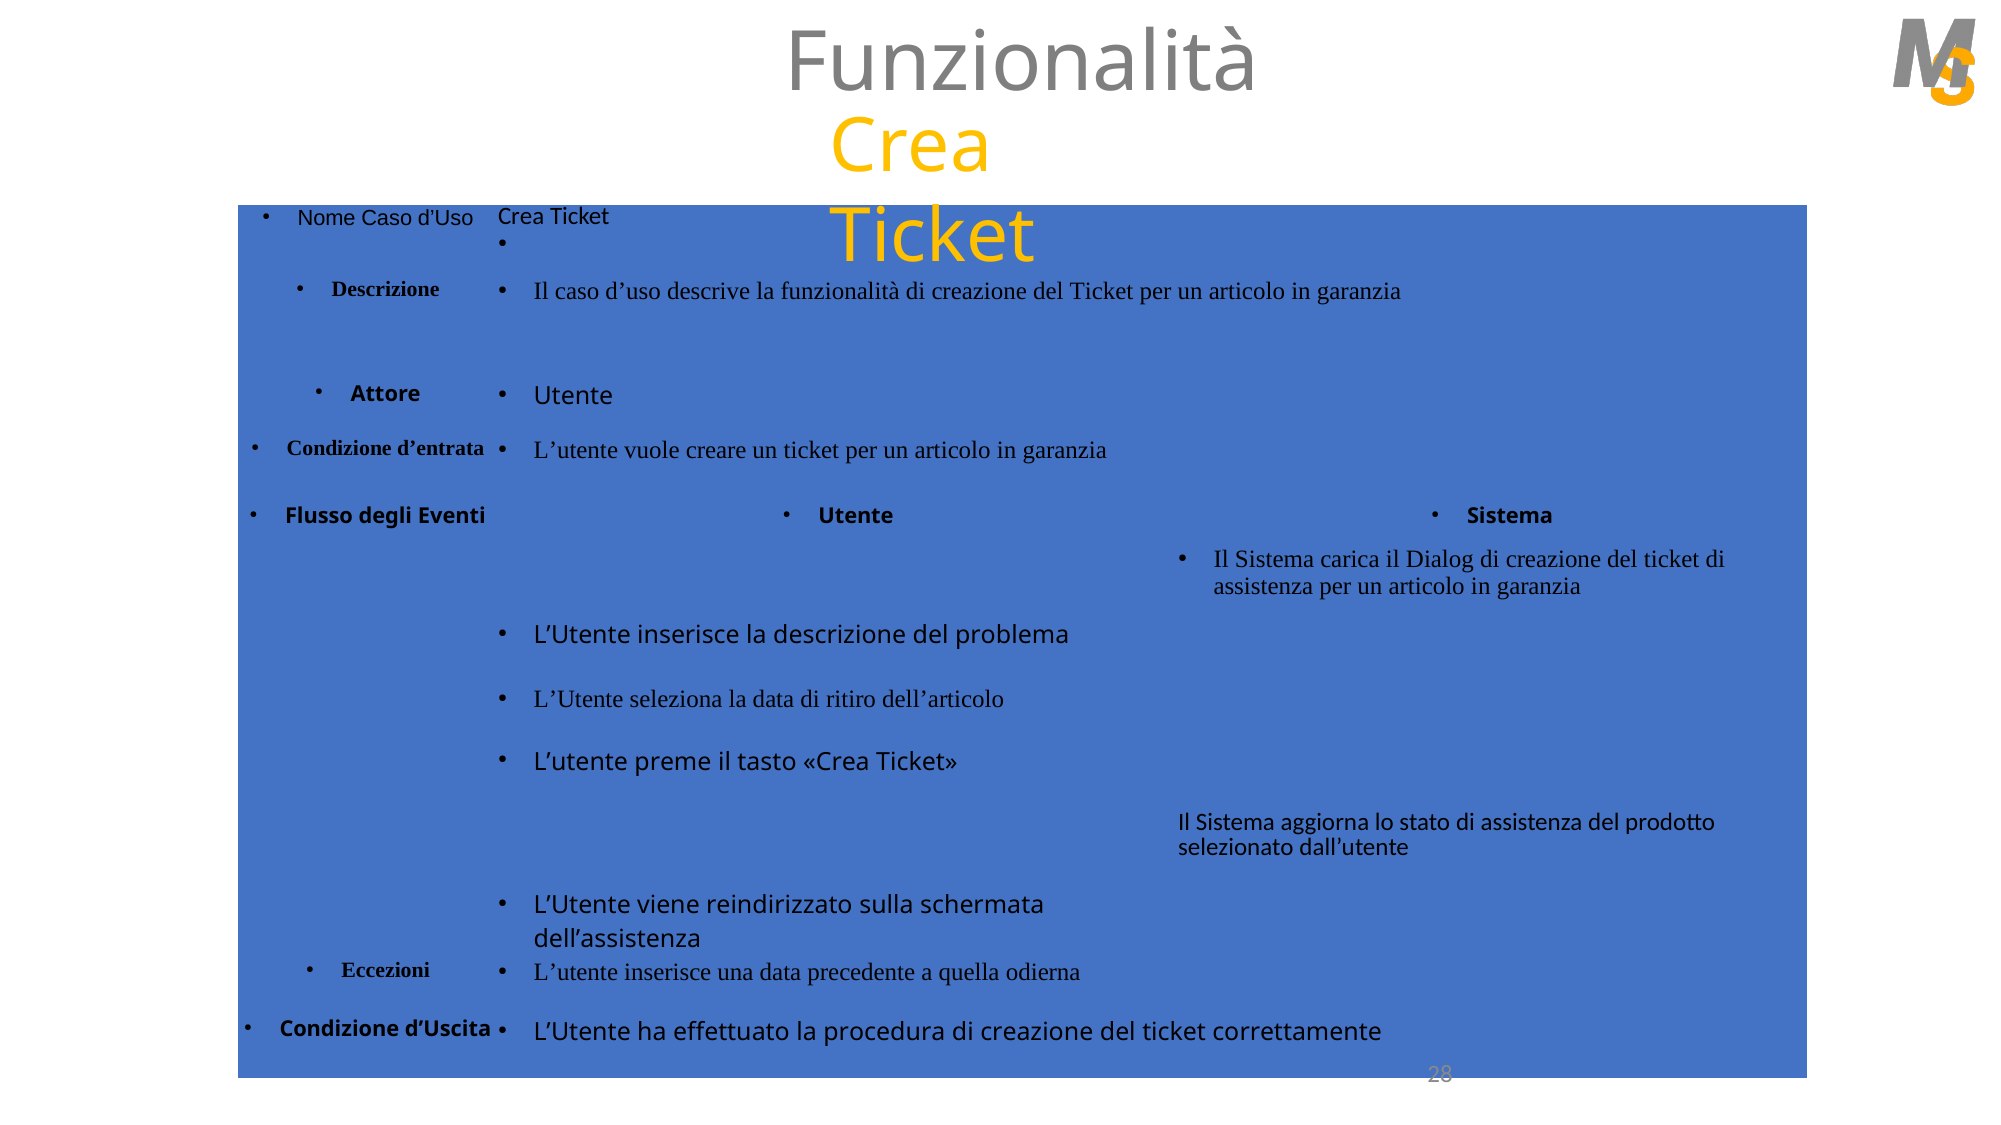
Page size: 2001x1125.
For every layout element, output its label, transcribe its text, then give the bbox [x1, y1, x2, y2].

table_cell L’Utente inserisce la descrizione del problema [498, 617, 1178, 685]
table_cell Condizione d’entrata [238, 436, 498, 501]
table_cell [1178, 685, 1807, 743]
table_cell [1178, 617, 1807, 685]
text_box Funzionalità [759, 0, 1285, 117]
table_cell L’Utente seleziona la data di ritiro dell’articolo [498, 685, 1178, 743]
table_header Crea Ticket [498, 205, 1807, 277]
table_cell [1178, 886, 1807, 958]
table_cell Flusso degli Eventi [238, 501, 498, 617]
table_cell [498, 545, 1178, 617]
table_cell [238, 743, 498, 812]
table_cell Utente [498, 501, 1178, 545]
table_cell [238, 886, 498, 958]
table_cell Descrizione [238, 277, 498, 378]
table_cell Eccezioni [238, 958, 498, 1014]
table_cell Utente [498, 378, 1807, 436]
table_cell L’utente vuole creare un ticket per un articolo in garanzia [498, 436, 1807, 501]
table_cell L’Utente ha effettuato la procedura di creazione del ticket correttamente [498, 1014, 1807, 1078]
table_cell L’utente preme il tasto «Crea Ticket» [498, 743, 1178, 812]
picture [1876, 0, 1993, 117]
table_cell Il Sistema aggiorna lo stato di assistenza del prodotto selezionato dall’utente [1178, 812, 1807, 886]
table_cell [238, 685, 498, 743]
table_cell [1178, 743, 1807, 812]
table_cell L’utente inserisce una data precedente a quella odierna [498, 958, 1807, 1014]
table_header Nome Caso d’Uso [238, 205, 498, 277]
text_box [1412, 1042, 1863, 1103]
text_box Crea Ticket [814, 89, 1230, 196]
table_cell L’Utente viene reindirizzato sulla schermata dell’assistenza [498, 886, 1178, 958]
table_cell Sistema [1178, 501, 1807, 545]
table_cell [498, 812, 1178, 886]
table_cell Il caso d’uso descrive la funzionalità di creazione del Ticket per un articolo in garanzia [498, 277, 1807, 378]
table_cell [238, 812, 498, 886]
table_cell Il Sistema carica il Dialog di creazione del ticket di assistenza per un articolo in garanzia [1178, 545, 1807, 617]
table_cell [238, 617, 498, 685]
table_cell Condizione d’Uscita [238, 1014, 498, 1078]
table_cell Attore [238, 378, 498, 436]
